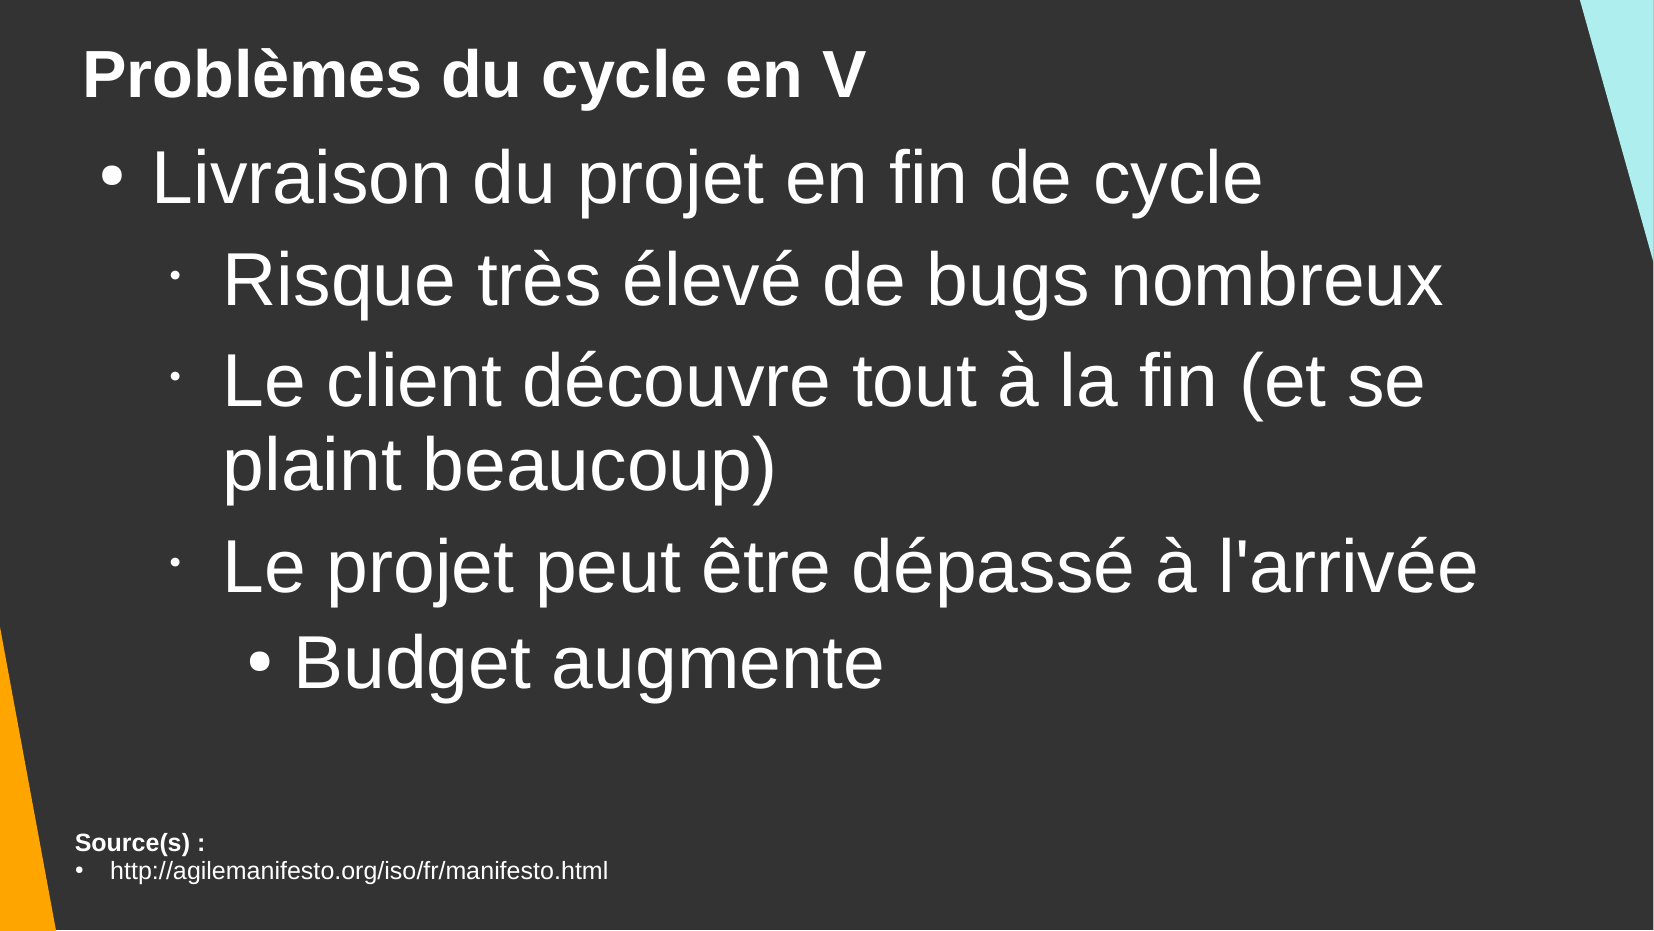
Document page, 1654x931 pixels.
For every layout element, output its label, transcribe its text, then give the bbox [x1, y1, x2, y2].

list Livraison du projet en fin de cycle Risque très élevé de bugs nombreux Le client découvre tout à la fin (et se plaint beaucoup) Le projet peut être dépassé à l'arrivée Budget augmente [80, 135, 1620, 777]
title Problèmes du cycle en V [82, 37, 1571, 122]
text_box Source(s) : http://agilemanifesto.org/iso/fr/manifesto.html [59, 821, 1546, 920]
text_box [0, 627, 57, 931]
text_box [1579, 0, 1654, 265]
